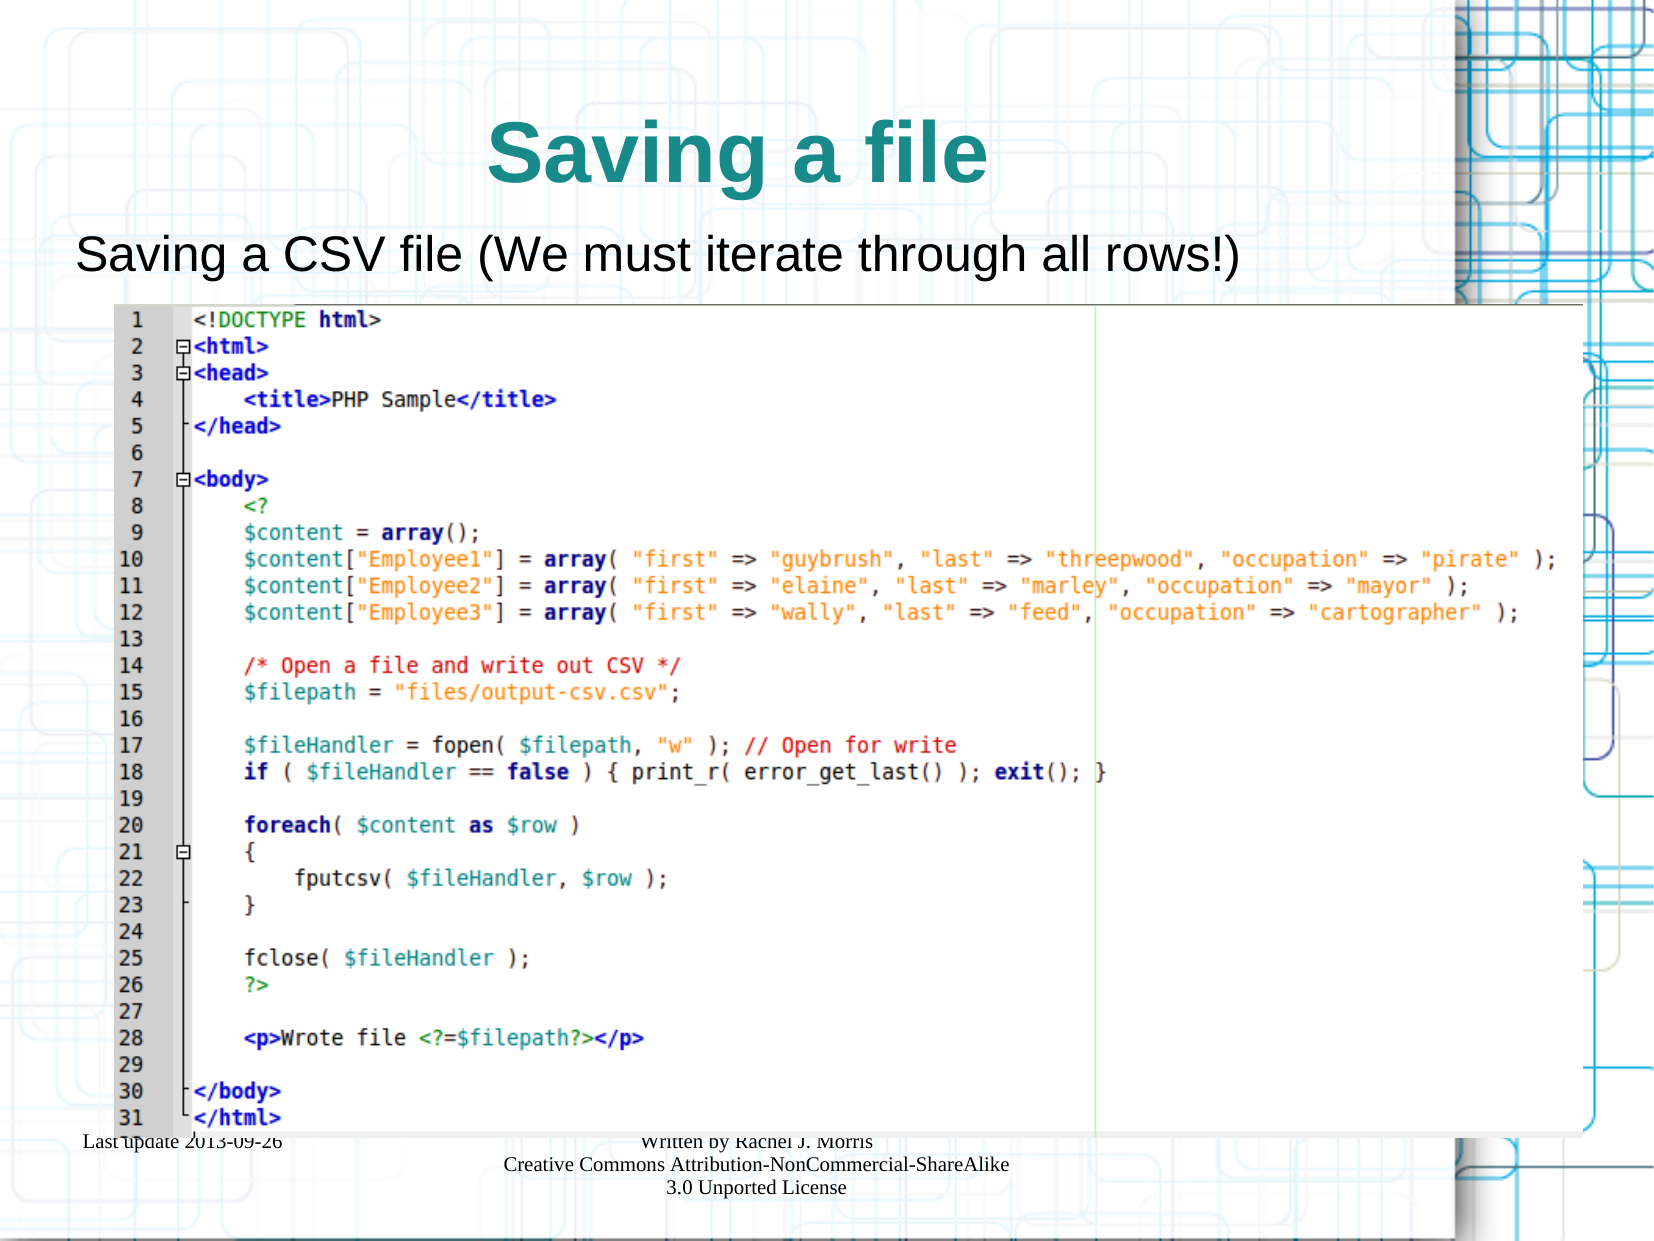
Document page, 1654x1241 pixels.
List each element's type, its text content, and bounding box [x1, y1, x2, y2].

list Saving a CSV file (We must iterate through all rows!) [75, 225, 1410, 946]
title Saving a file [59, 49, 1418, 257]
picture [0, 0, 1654, 1241]
